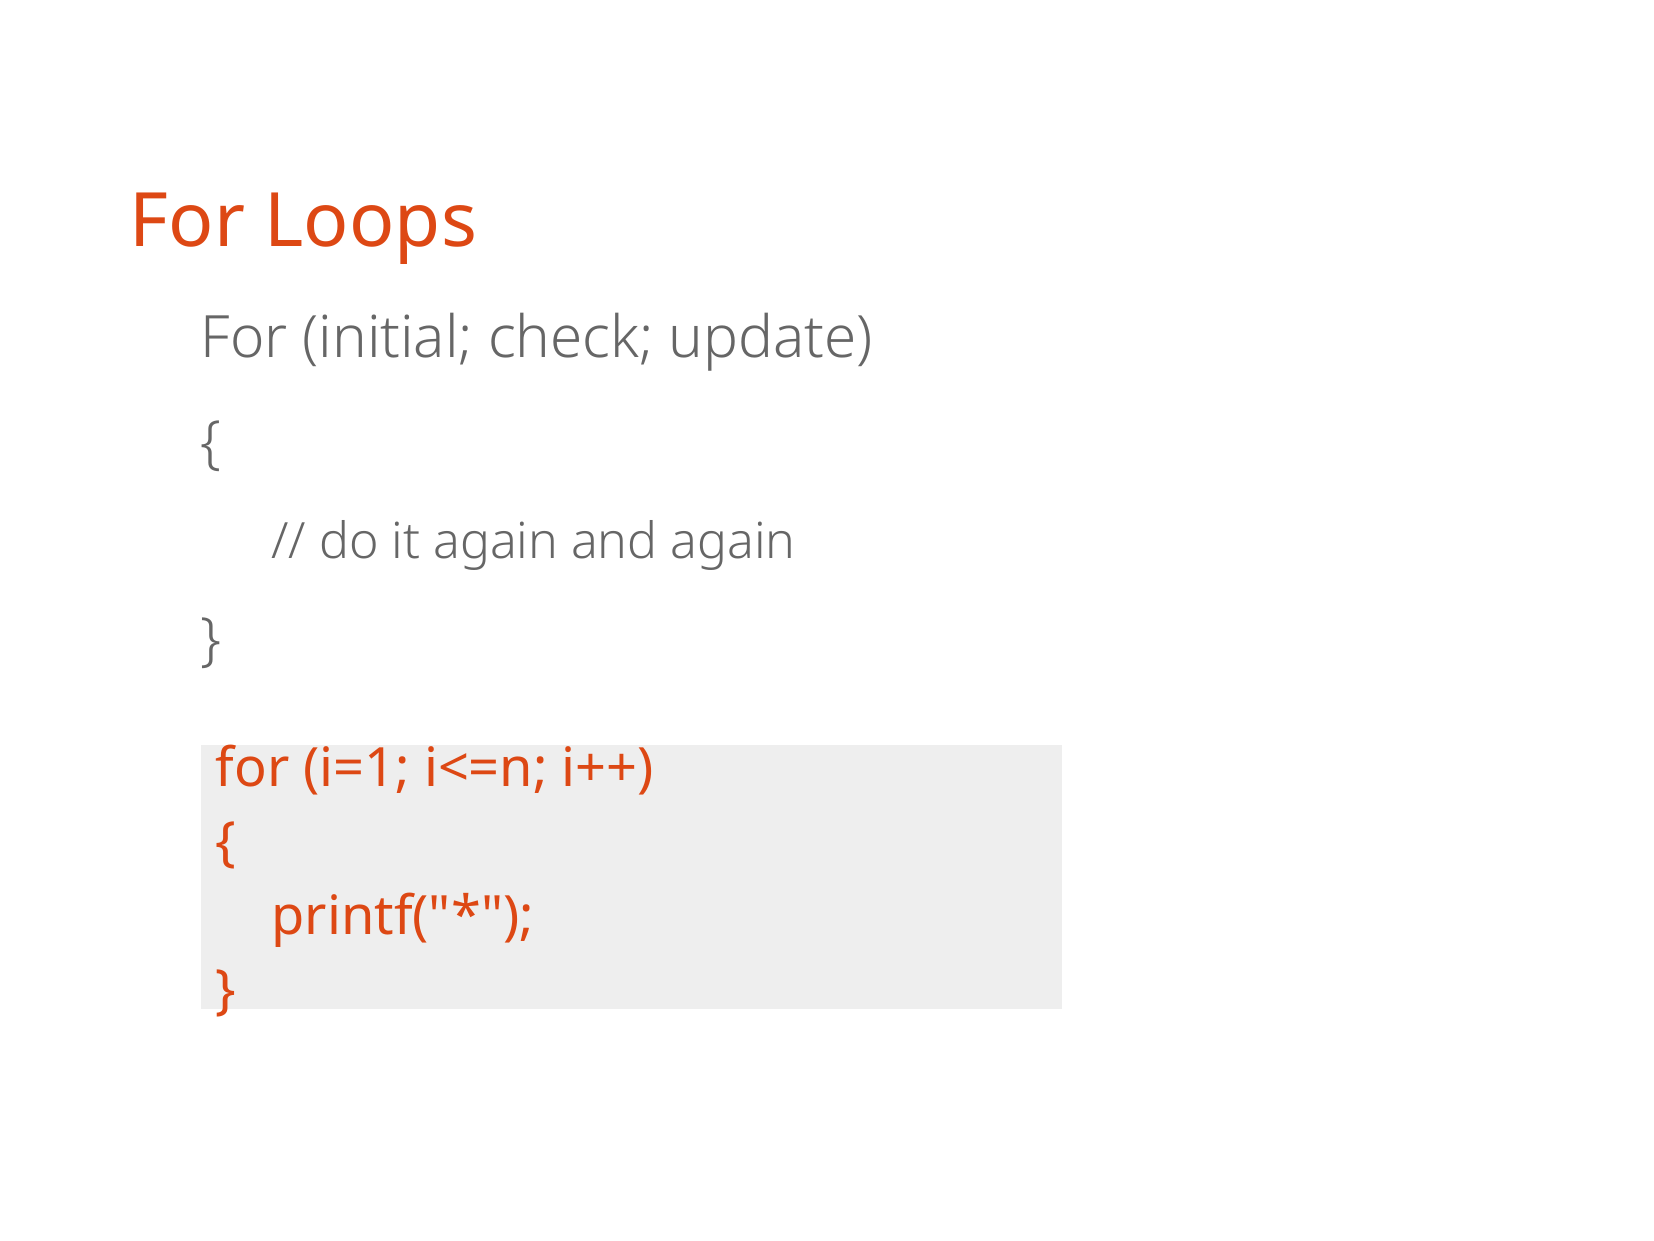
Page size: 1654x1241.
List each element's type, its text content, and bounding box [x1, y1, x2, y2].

title For Loops [129, 153, 1518, 281]
list For (initial; check; update) { // do it again and again } [129, 295, 1518, 1010]
text_box for (i=1; i<=n; i++) { printf("*"); } [200, 744, 1063, 1010]
